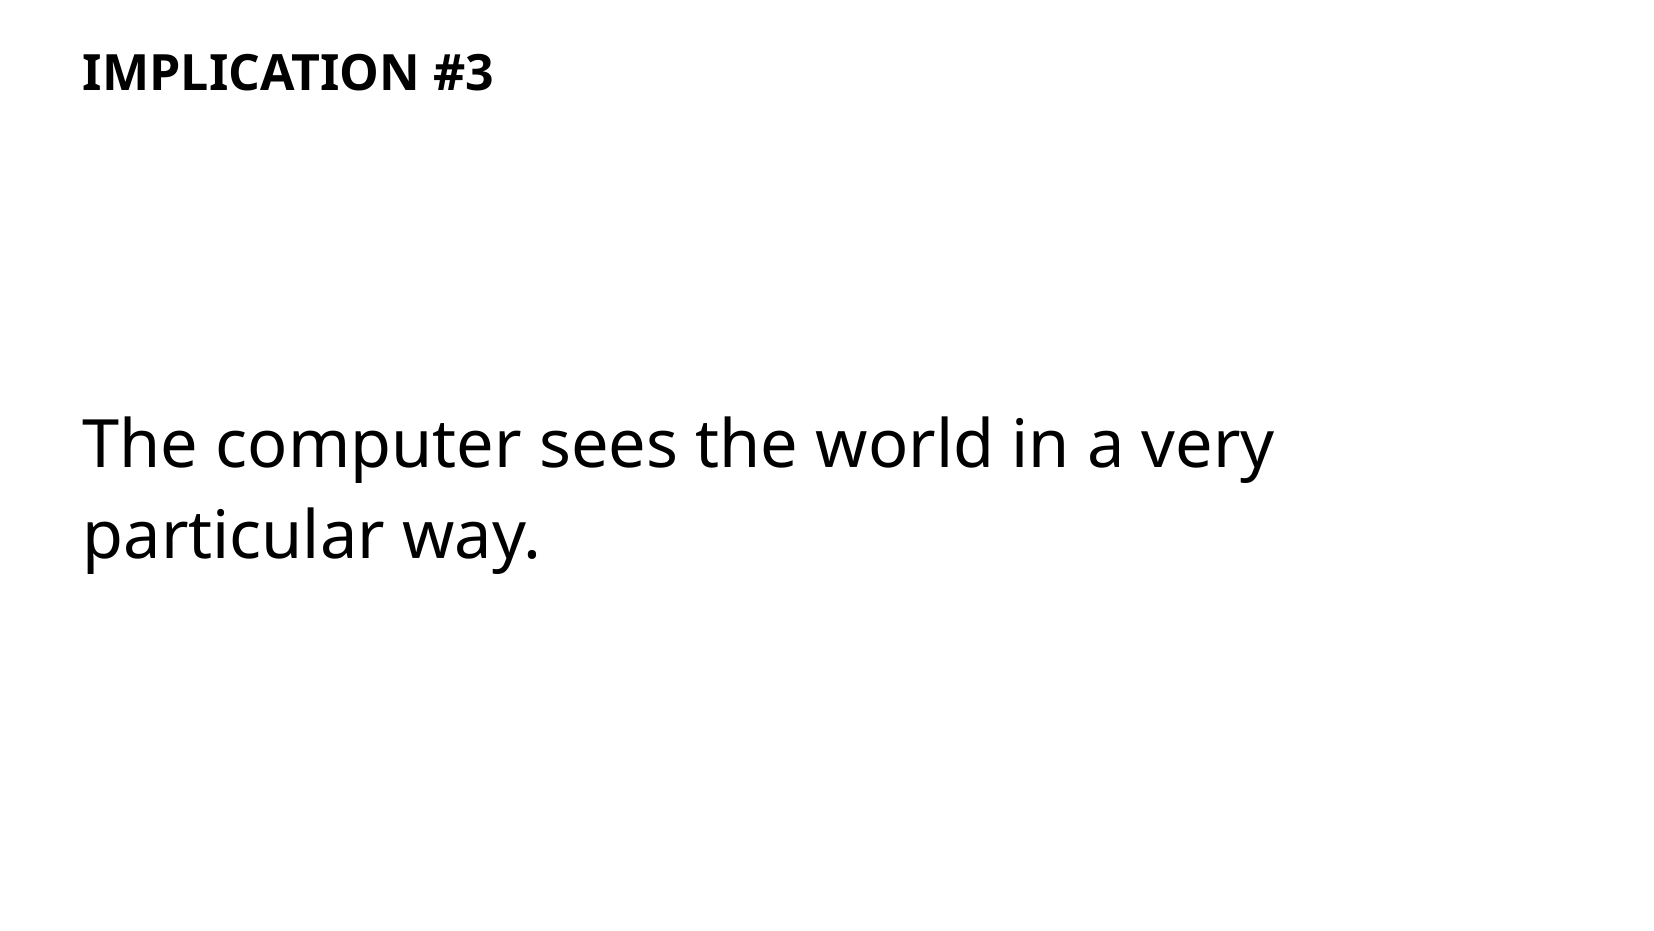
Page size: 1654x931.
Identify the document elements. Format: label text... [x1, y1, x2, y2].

list The computer sees the world in a very particular way. [82, 217, 1571, 758]
title IMPLICATION #3 [82, 37, 1571, 193]
